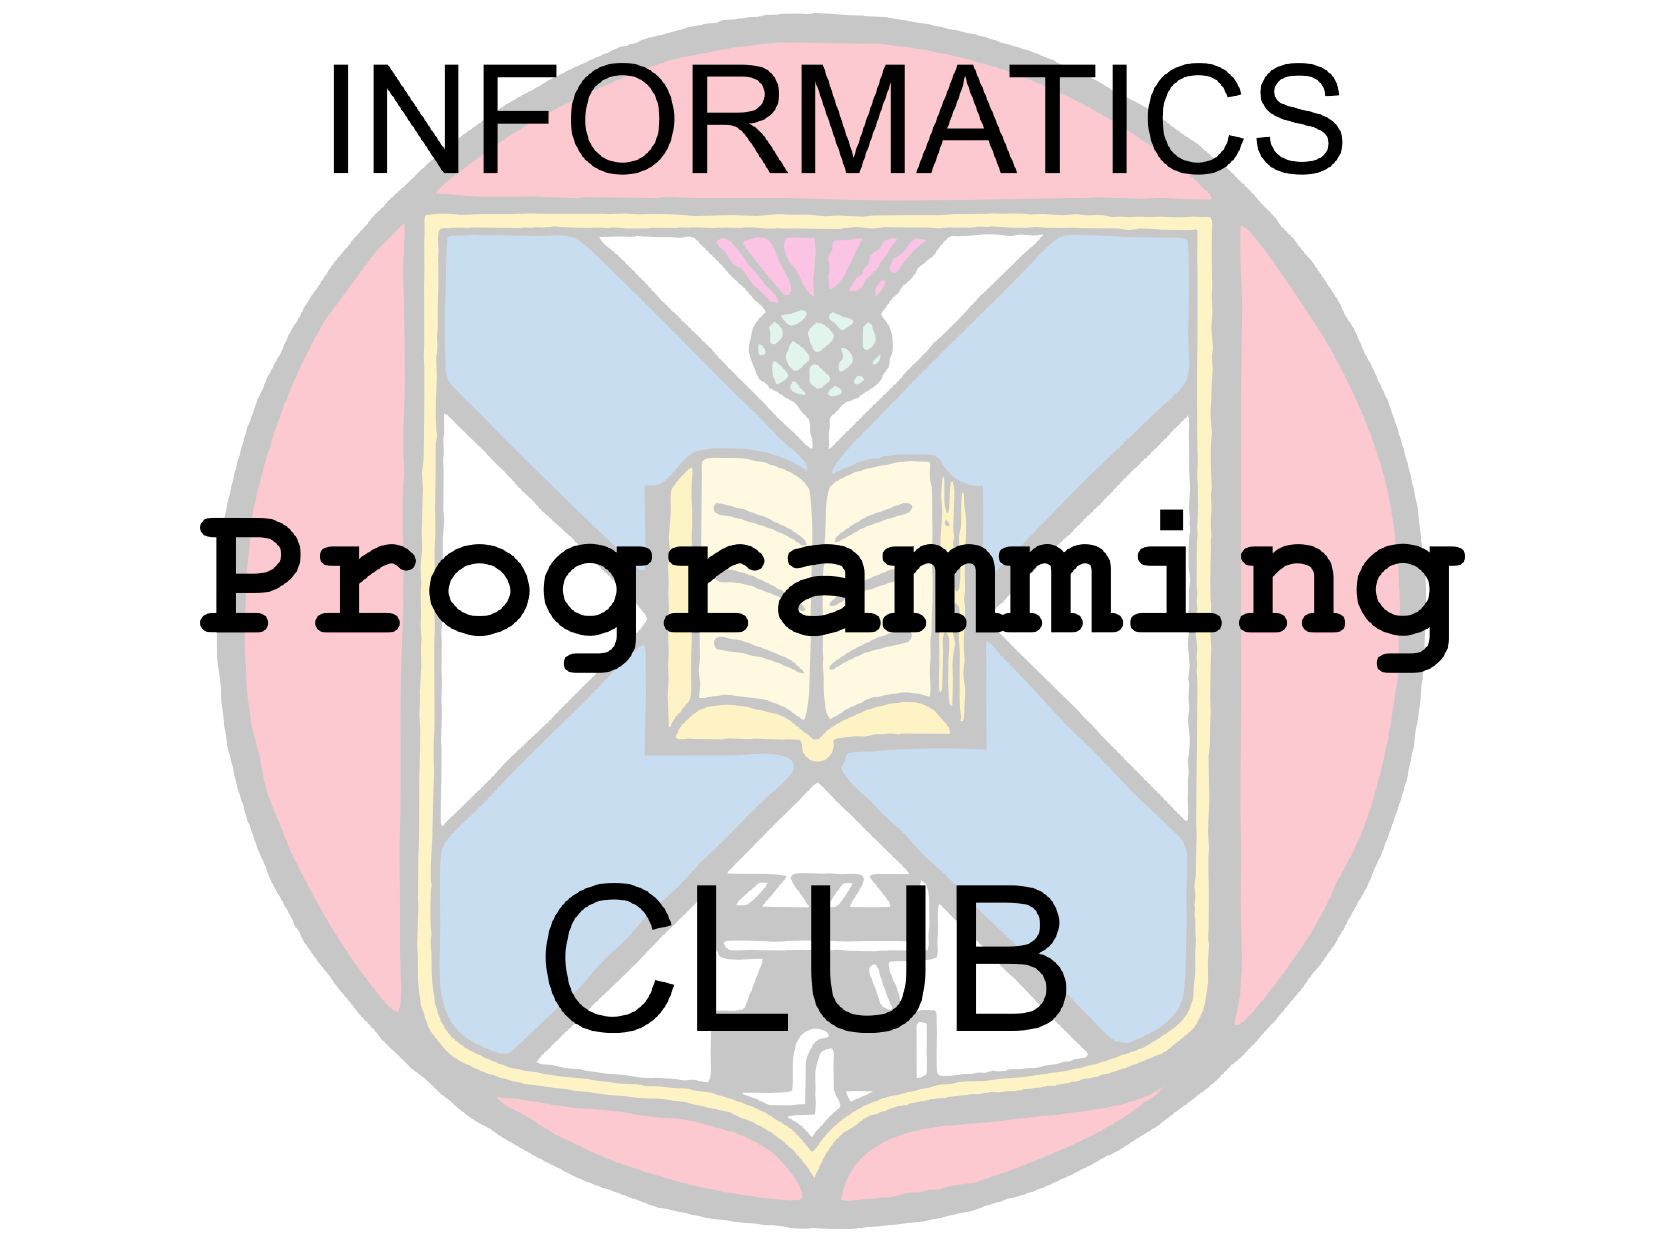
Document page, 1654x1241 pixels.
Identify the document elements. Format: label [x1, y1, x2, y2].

picture [200, 13, 1465, 1229]
